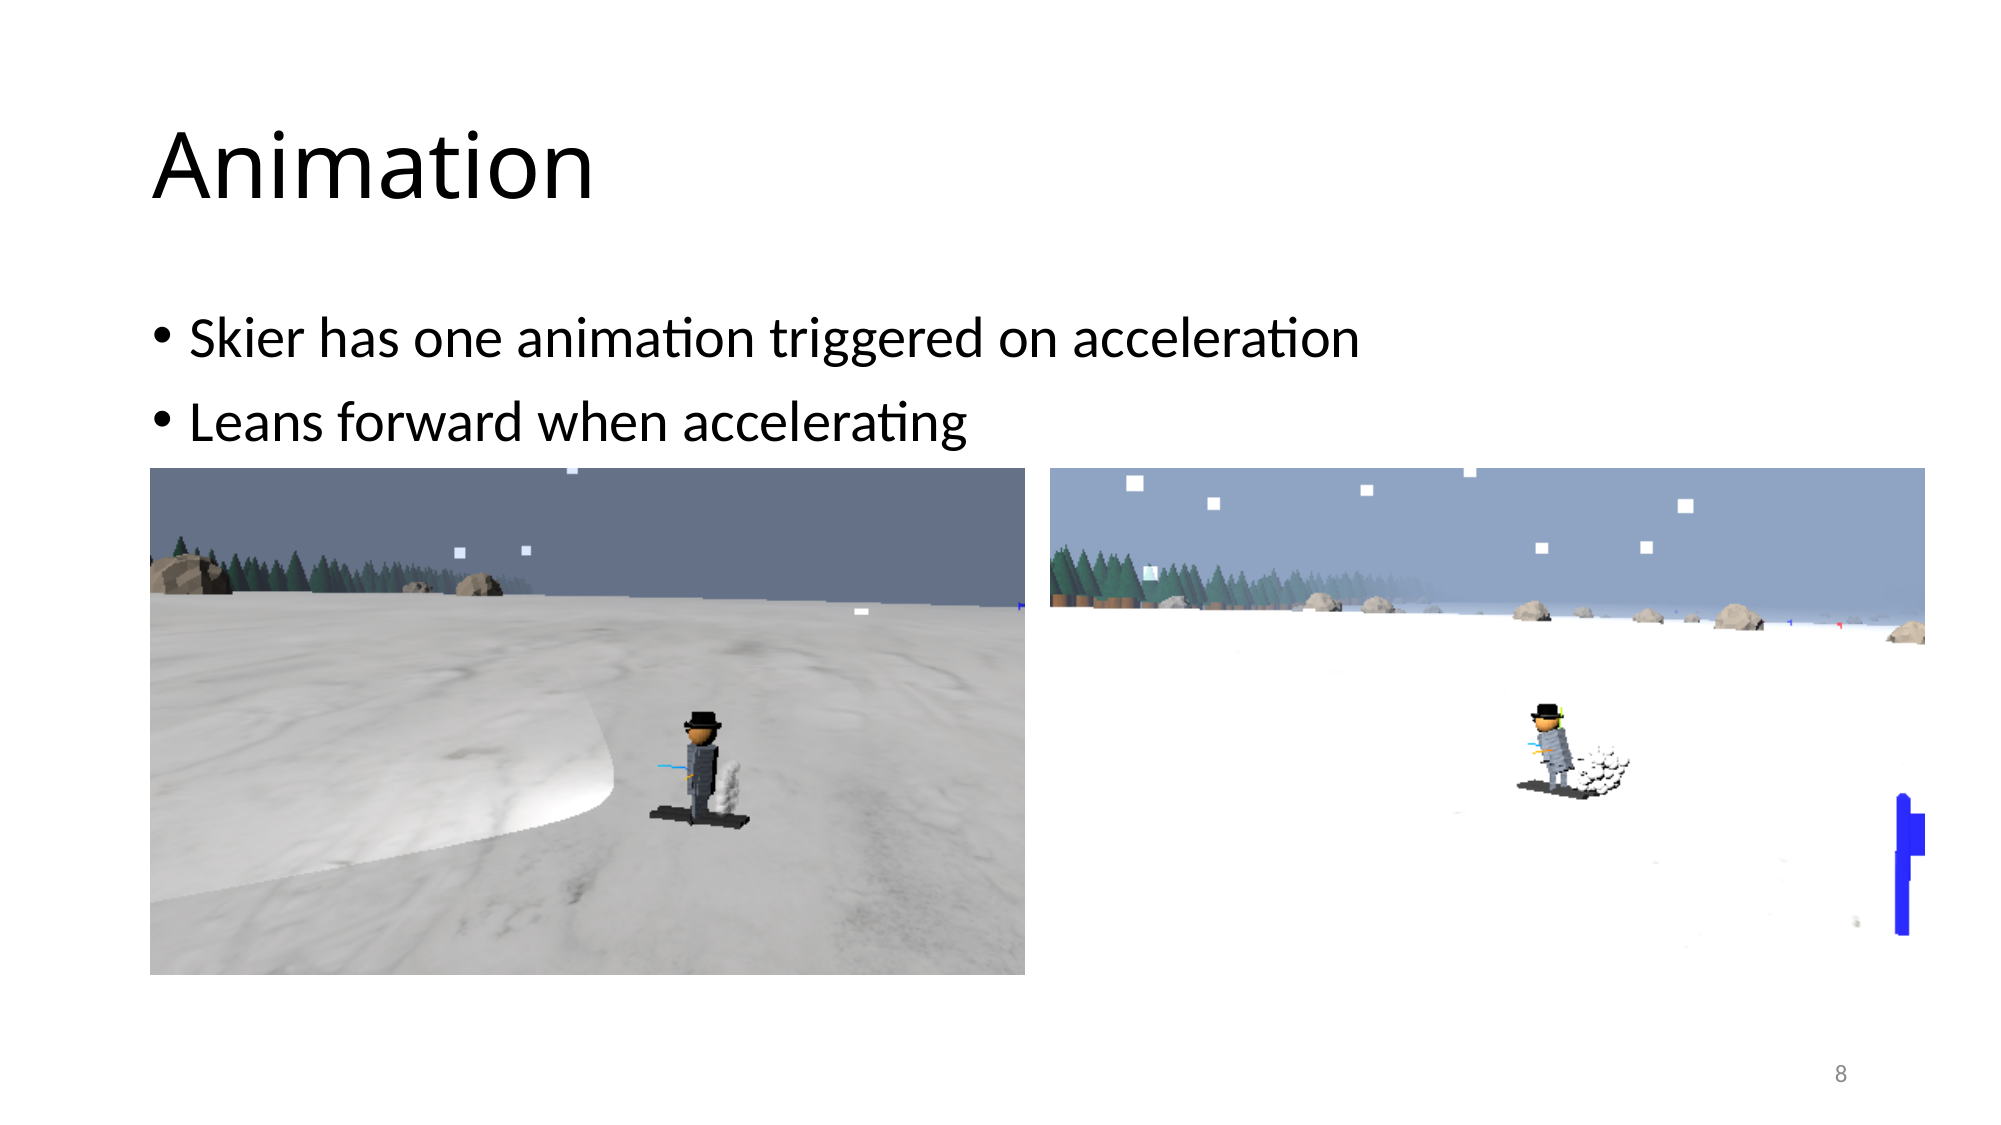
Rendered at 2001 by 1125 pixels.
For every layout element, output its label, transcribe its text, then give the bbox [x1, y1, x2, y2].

list Skier has one animation triggered on acceleration Leans forward when accelerating [137, 299, 1863, 1014]
title Animation [137, 59, 1863, 278]
picture [150, 468, 1025, 976]
picture [1050, 468, 1925, 976]
